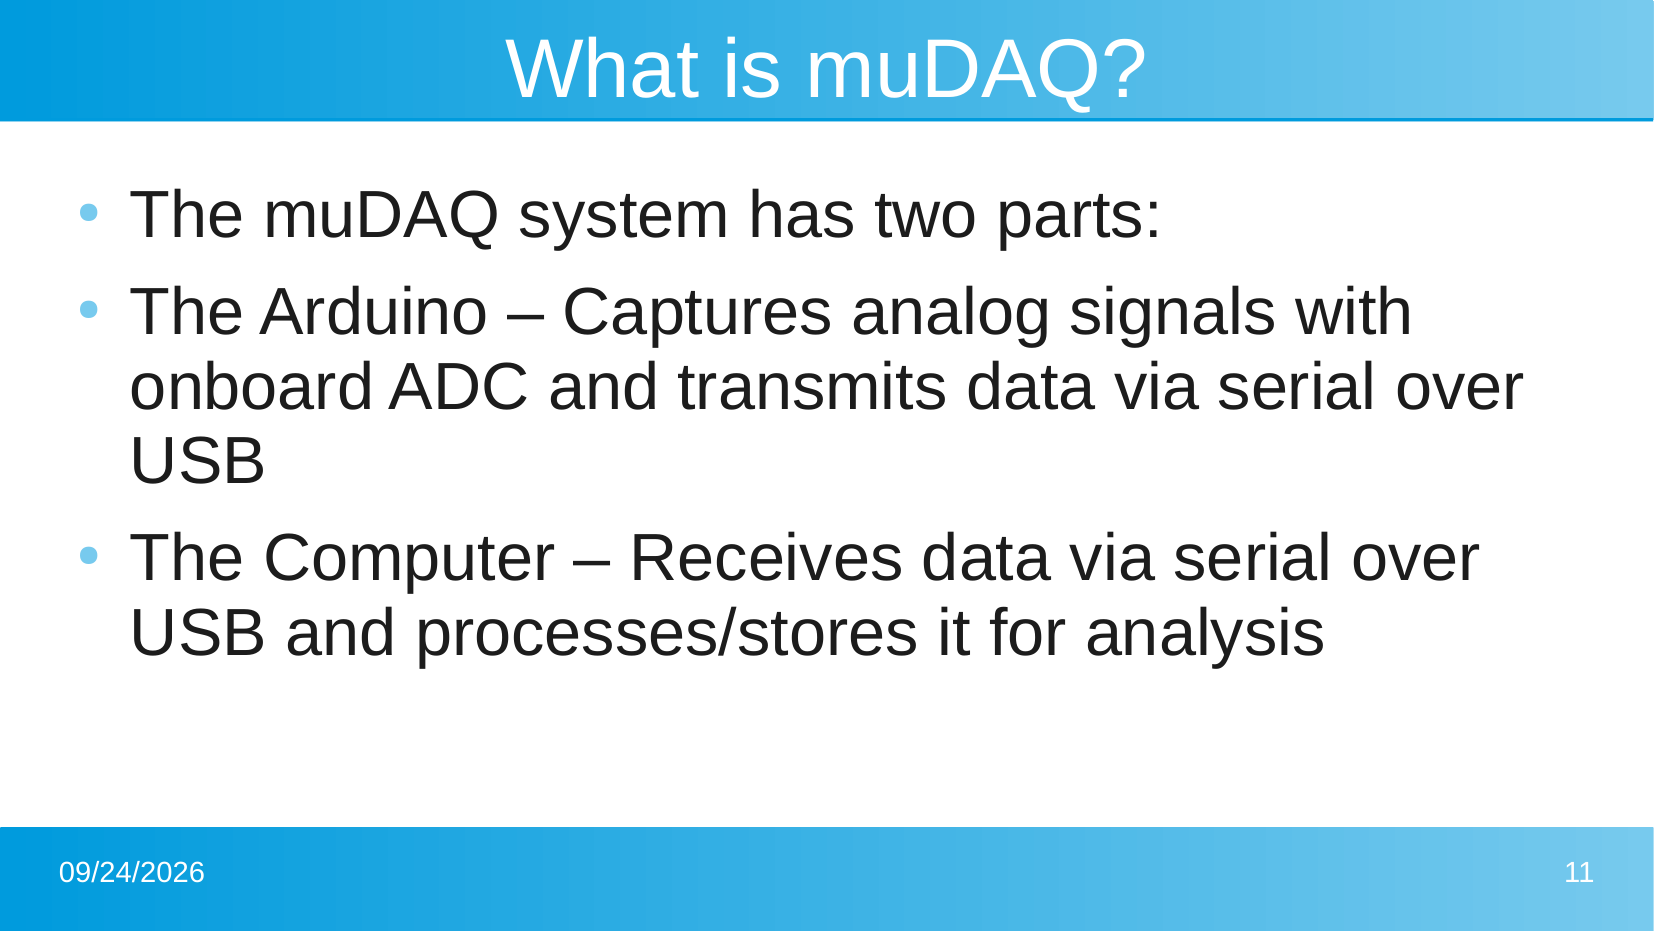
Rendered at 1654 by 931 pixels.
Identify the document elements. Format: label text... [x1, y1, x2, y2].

title What is muDAQ? [59, 22, 1595, 116]
list The muDAQ system has two parts: The Arduino – Captures analog signals with onboard ADC and transmits data via serial over USB The Computer – Receives data via serial over USB and processes/stores it for analysis [59, 177, 1595, 768]
